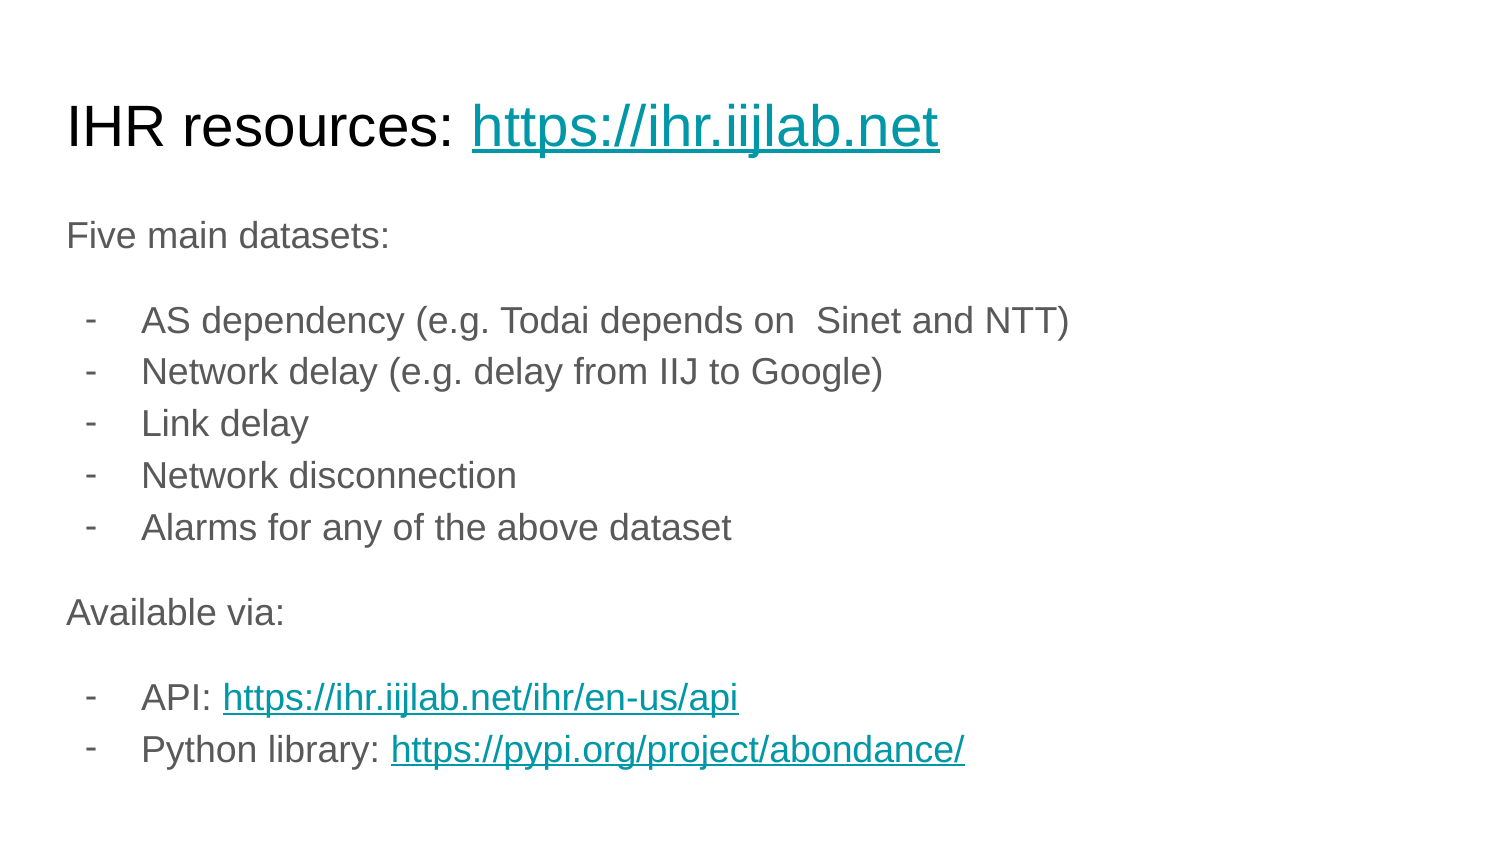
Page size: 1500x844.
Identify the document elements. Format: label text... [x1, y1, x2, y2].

list Five main datasets: AS dependency (e.g. Todai depends on Sinet and NTT) Network delay (e.g. delay from IIJ to Google) Link delay Network disconnection Alarms for any of the above dataset Available via: API: https://ihr.iijlab.net/ihr/en-us/api Python library: https://pypi.org/project/abondance/ [51, 189, 1449, 790]
title IHR resources: https://ihr.iijlab.net [51, 72, 1449, 167]
